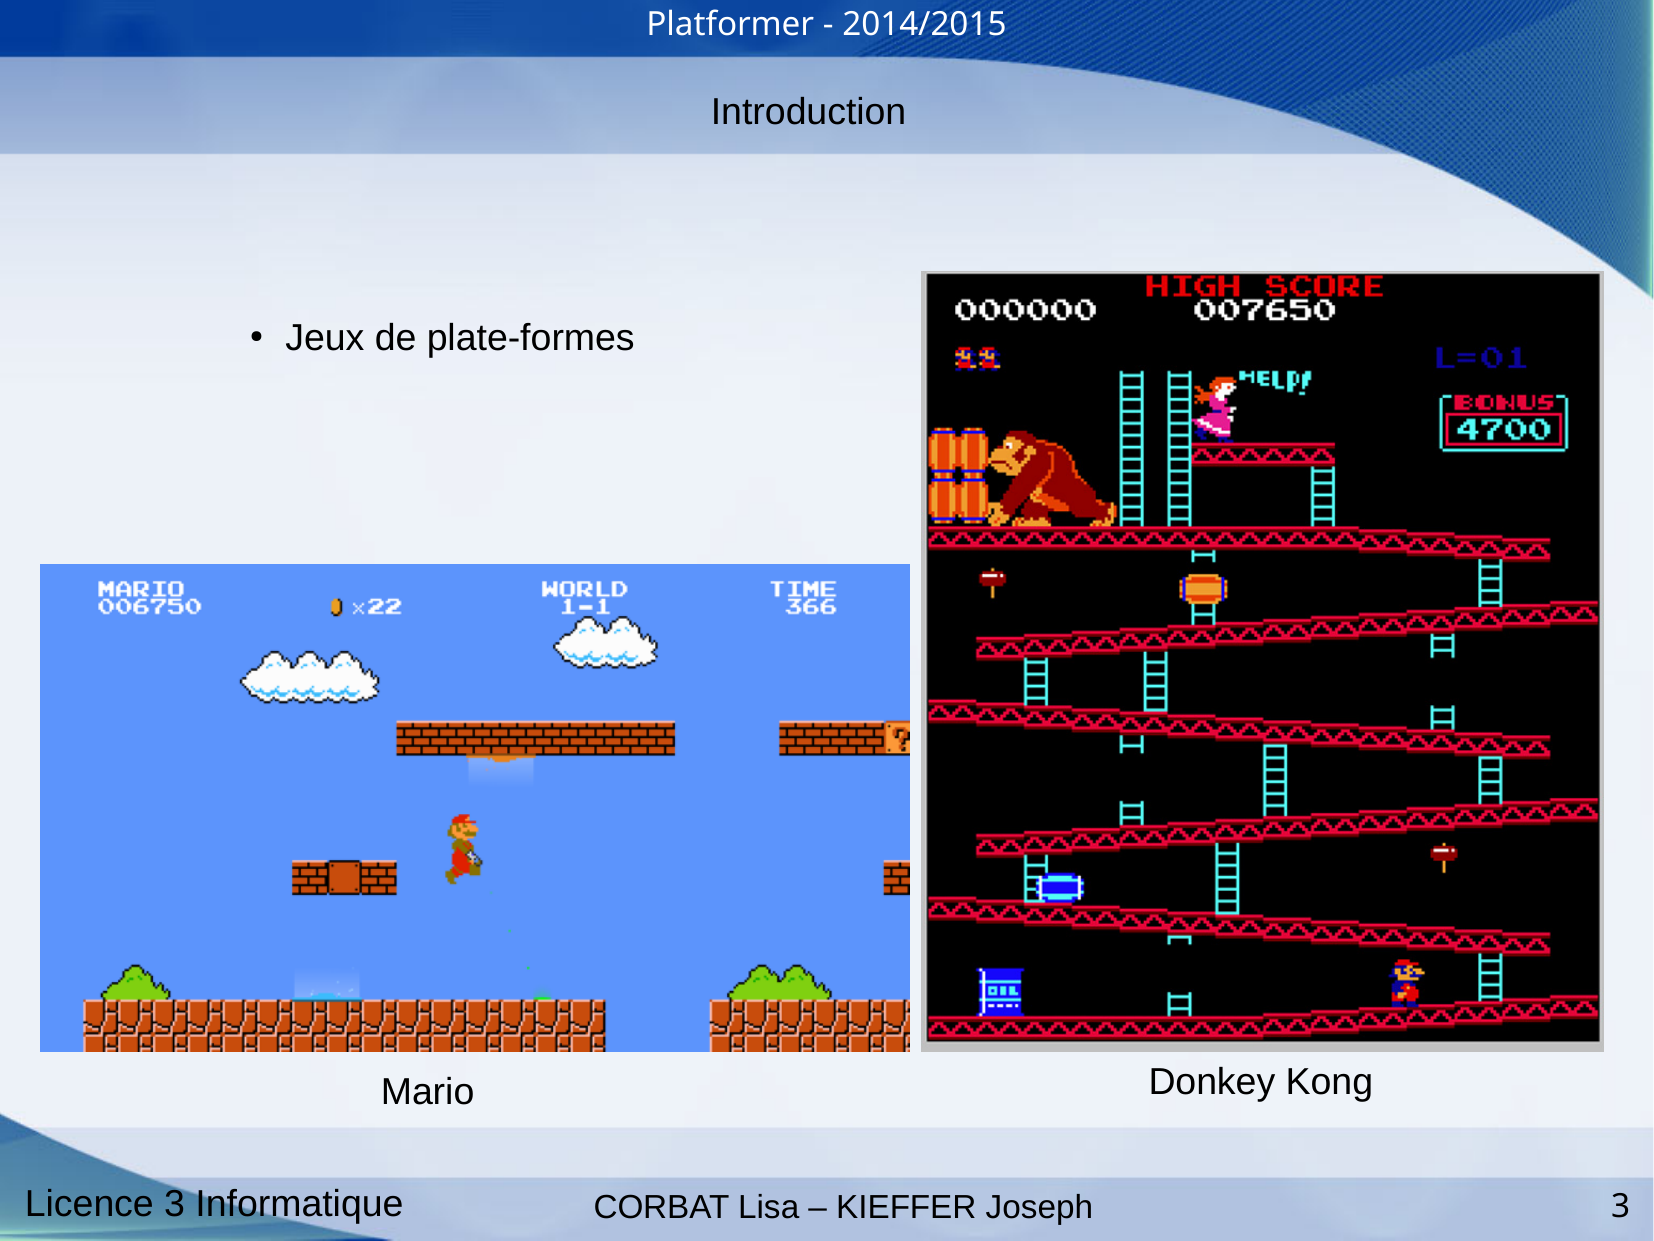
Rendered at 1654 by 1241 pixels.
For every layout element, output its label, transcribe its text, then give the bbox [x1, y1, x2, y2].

text_box Introduction [696, 82, 922, 140]
text_box Jeux de plate-formes [235, 309, 650, 367]
picture [0, 0, 1654, 1241]
text_box Donkey Kong [1133, 1053, 1388, 1111]
text_box Mario [366, 1062, 490, 1120]
